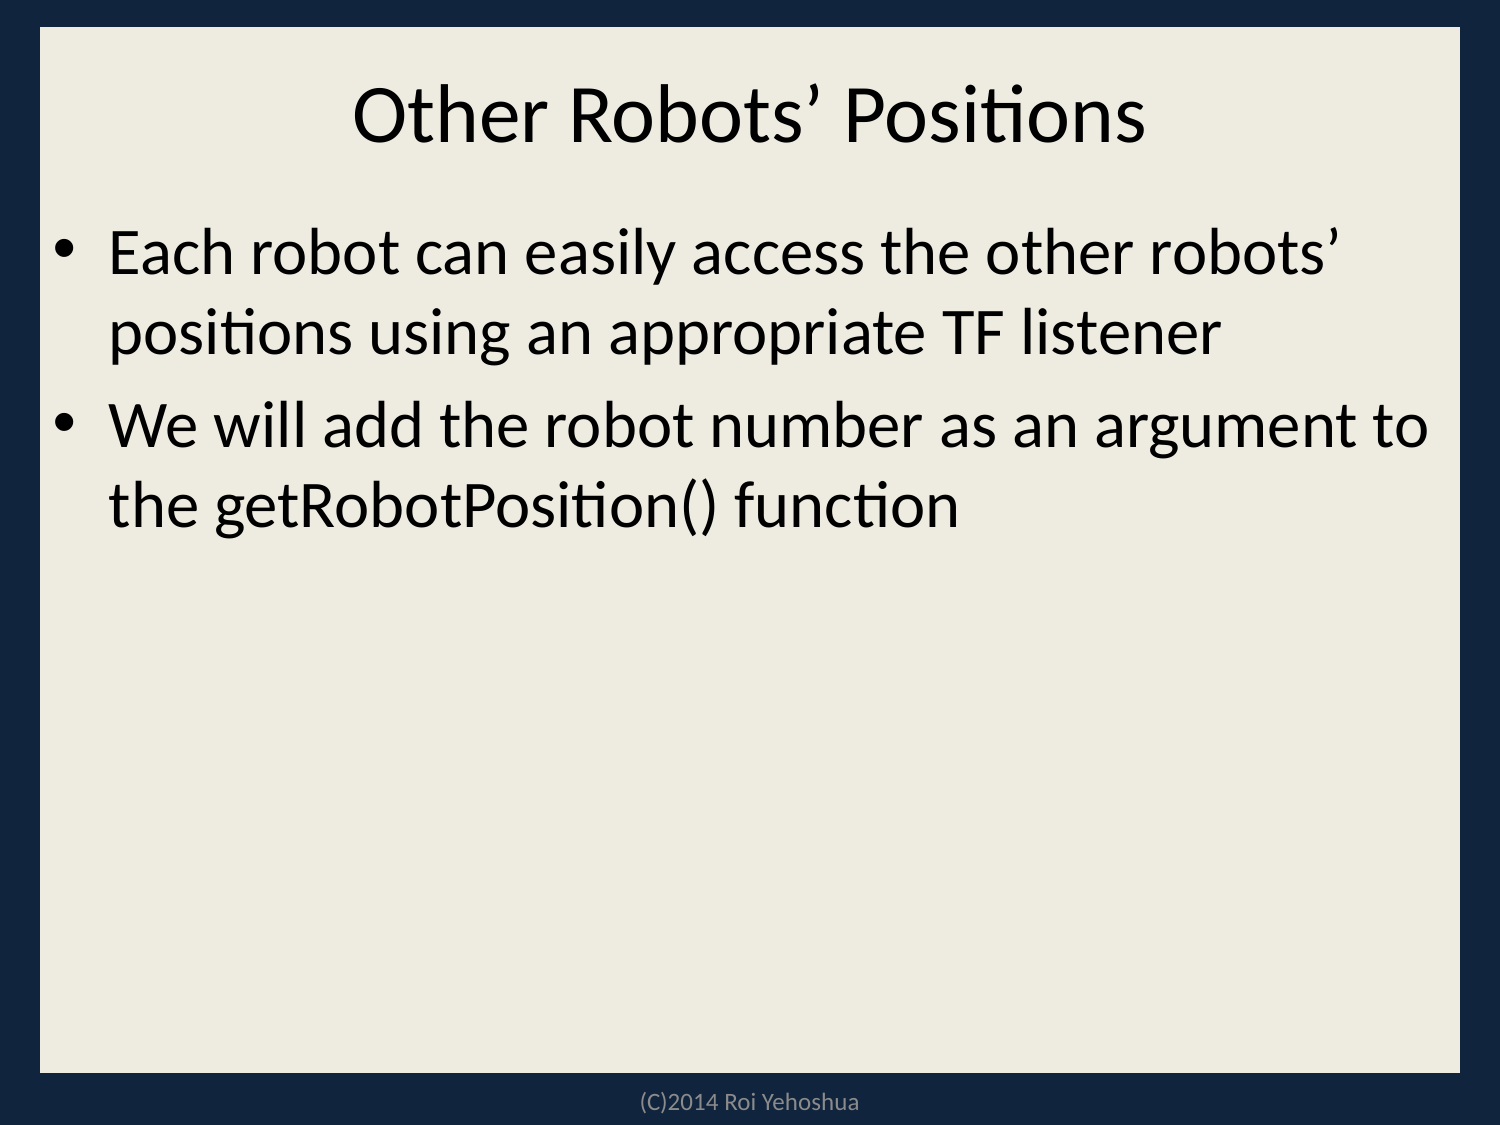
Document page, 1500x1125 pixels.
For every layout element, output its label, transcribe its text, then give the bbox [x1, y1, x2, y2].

list Each robot can easily access the other robots’ positions using an appropriate TF listener We will add the robot number as an argument to the getRobotPosition() function [37, 200, 1463, 1080]
footer (C)2014 Roi Yehoshua [512, 1074, 988, 1125]
title Other Robots’ Positions [37, 31, 1463, 188]
